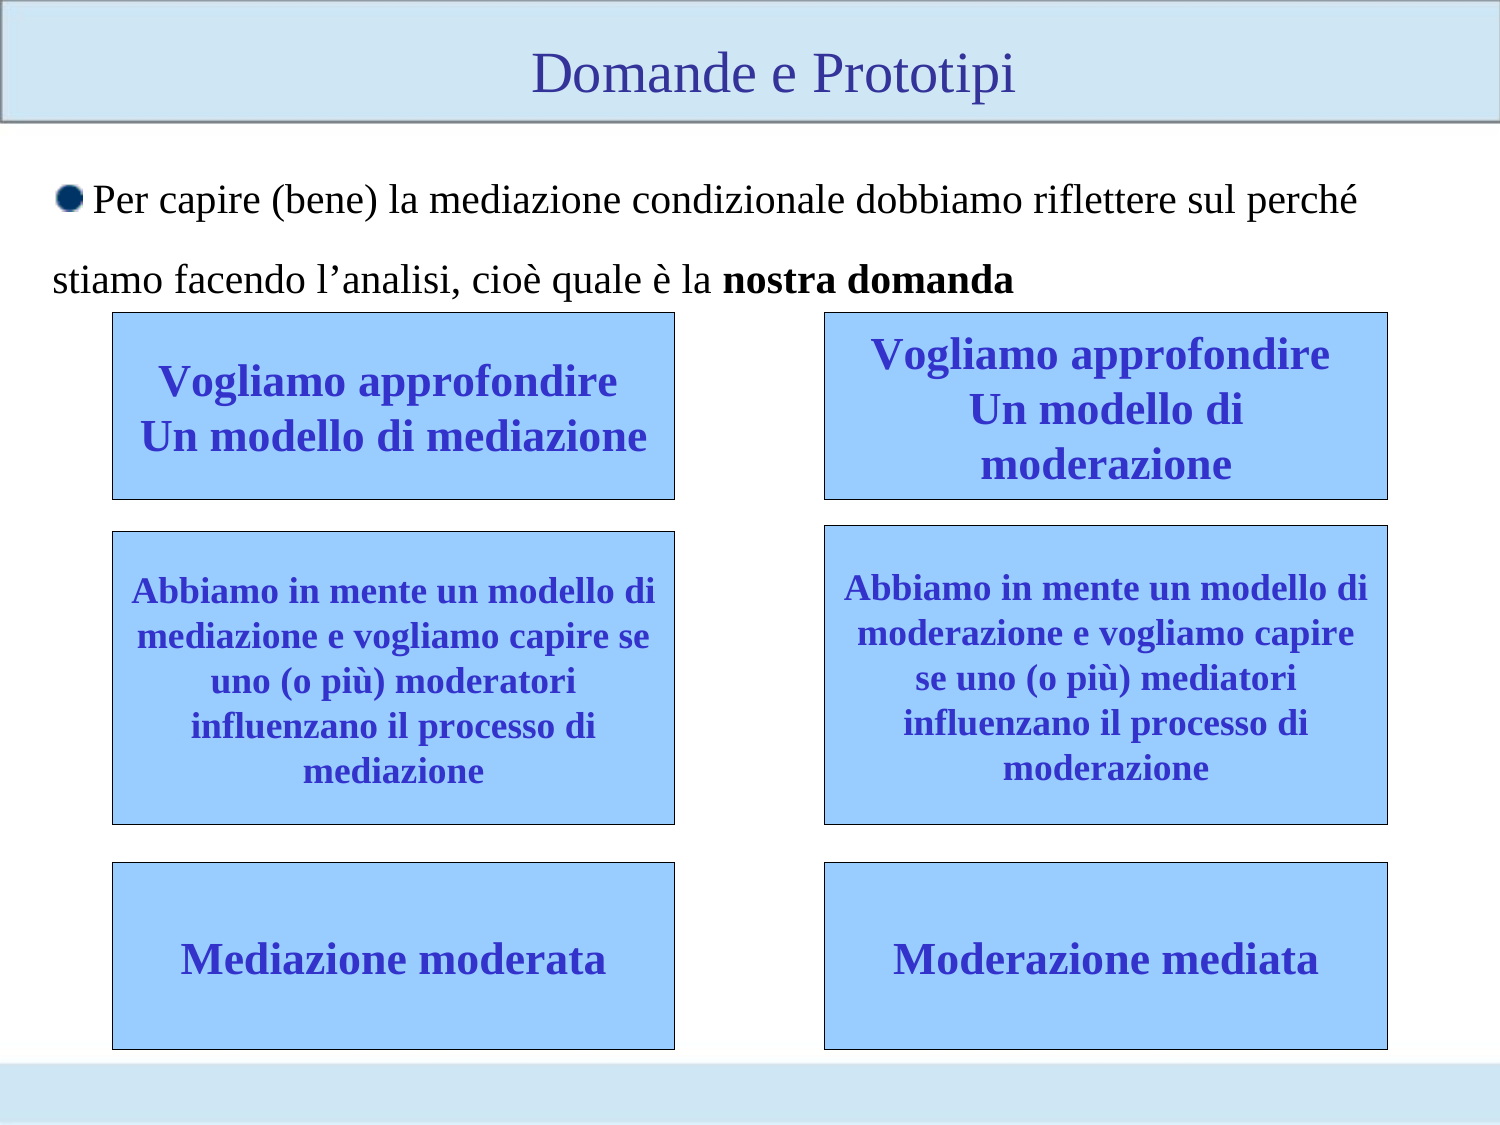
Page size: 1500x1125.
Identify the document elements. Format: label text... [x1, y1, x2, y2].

text_box Moderazione mediata [824, 862, 1388, 1050]
title Domande e Prototipi [249, 21, 1313, 117]
text_box Abbiamo in mente un modello di moderazione e vogliamo capire se uno (o più) mediatori influenzano il processo di moderazione [824, 525, 1388, 825]
text_box Mediazione moderata [112, 862, 675, 1050]
text_box Vogliamo approfondire Un modello di mediazione [112, 312, 675, 500]
text_box Abbiamo in mente un modello di mediazione e vogliamo capire se uno (o più) moderatori influenzano il processo di mediazione [112, 531, 675, 825]
text_box Vogliamo approfondire Un modello di moderazione [824, 312, 1388, 500]
text_box Per capire (bene) la mediazione condizionale dobbiamo riflettere sul perché stiamo facendo l’analisi, cioè quale è la nostra domanda [37, 134, 1463, 706]
picture [0, 0, 1500, 1125]
